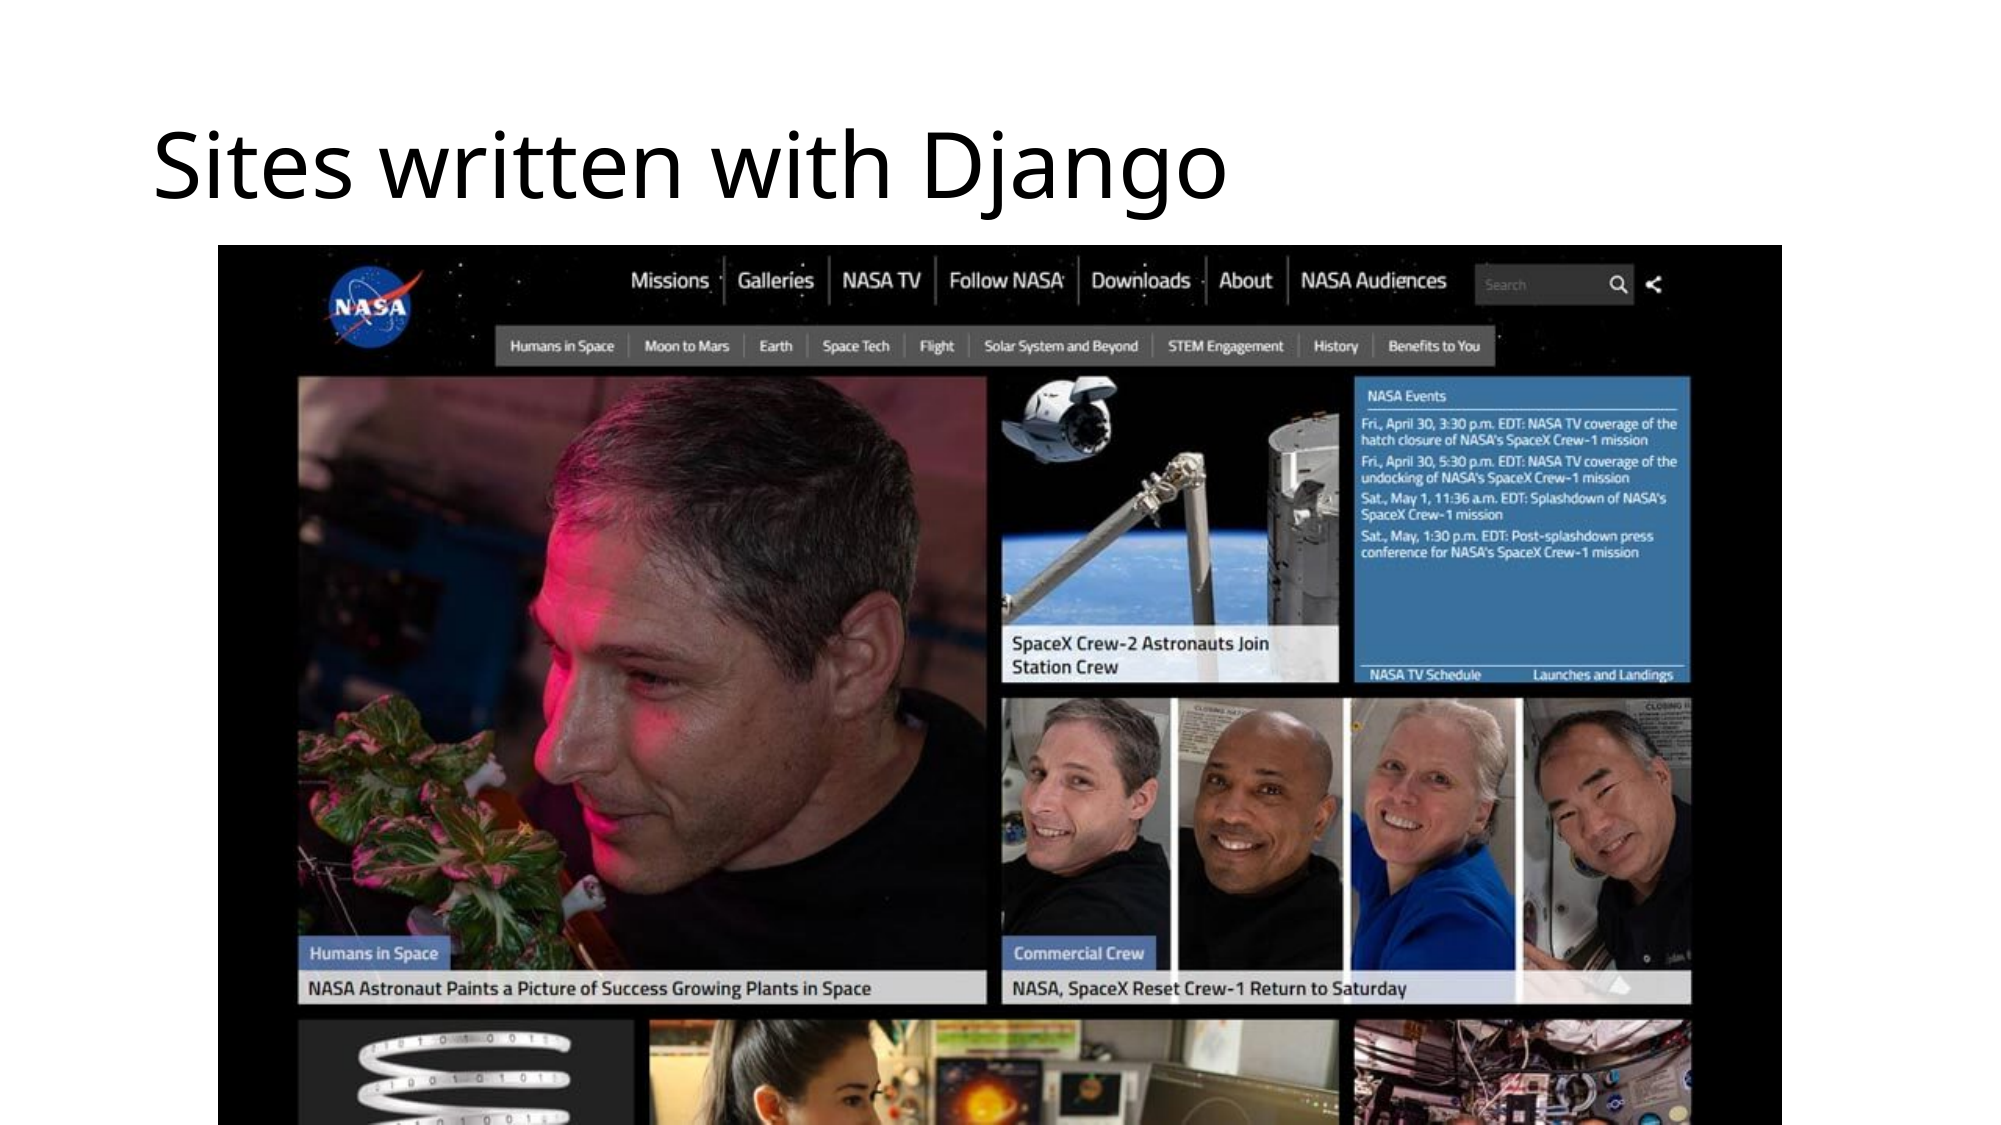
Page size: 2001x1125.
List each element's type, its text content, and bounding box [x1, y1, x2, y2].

title Sites written with Django [137, 59, 1863, 278]
picture [218, 245, 1782, 1125]
